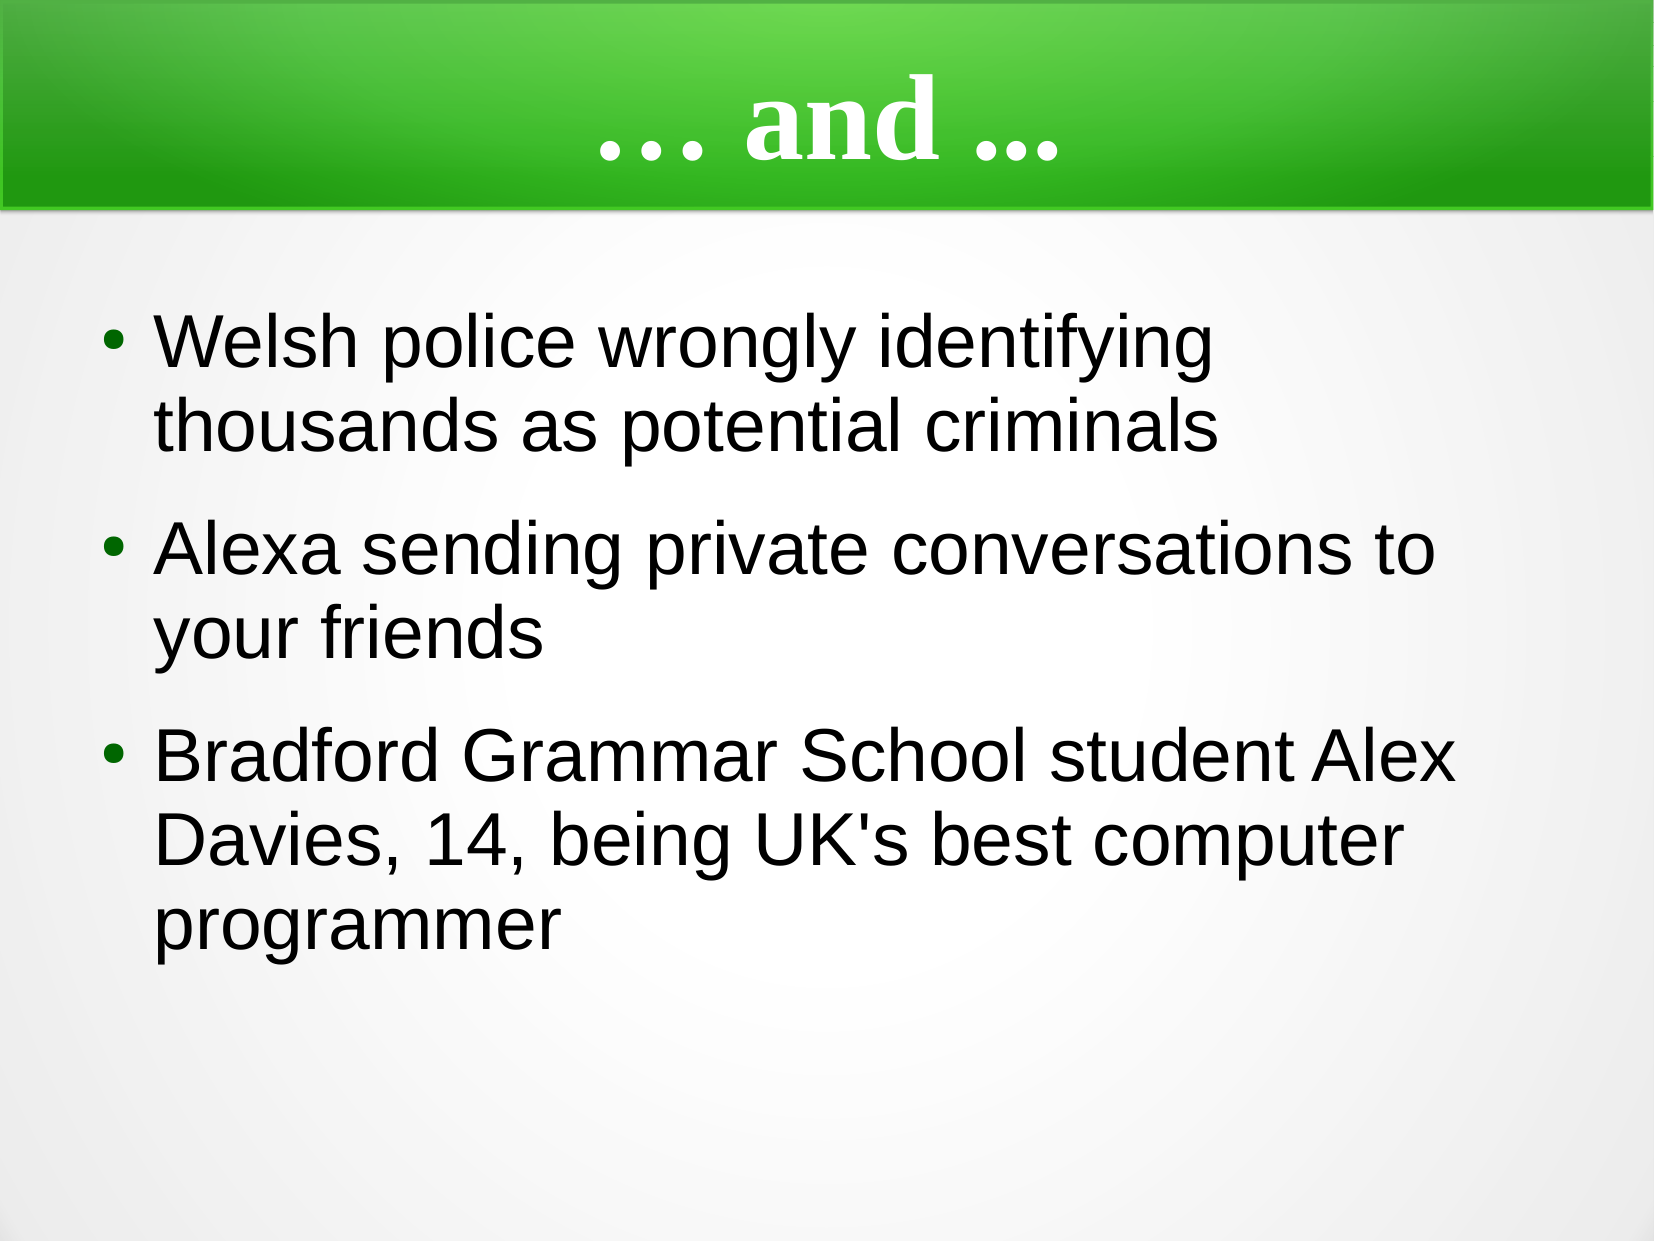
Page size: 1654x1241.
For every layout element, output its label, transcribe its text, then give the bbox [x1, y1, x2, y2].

list Welsh police wrongly identifying thousands as potential criminals Alexa sending private conversations to your friends Bradford Grammar School student Alex Davies, 14, being UK's best computer programmer [82, 299, 1571, 1019]
title … and ... [82, 28, 1571, 208]
